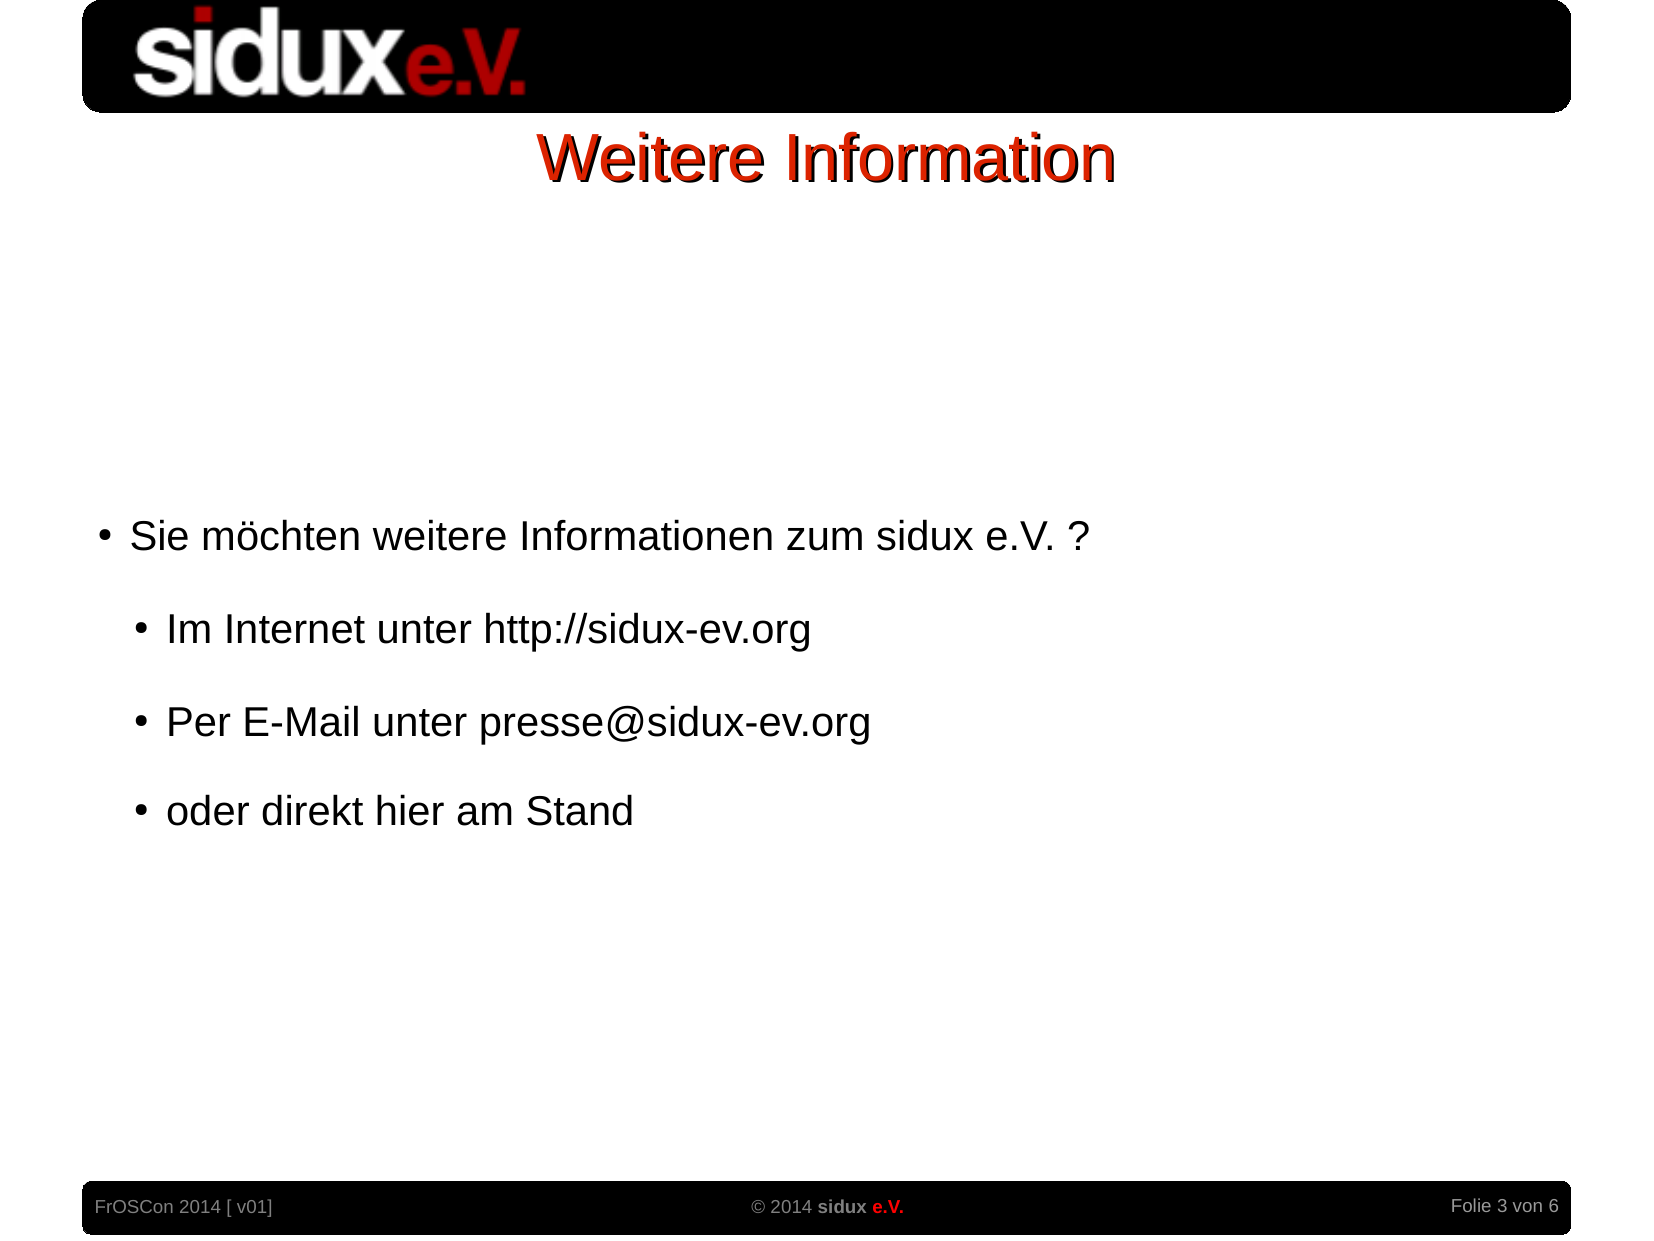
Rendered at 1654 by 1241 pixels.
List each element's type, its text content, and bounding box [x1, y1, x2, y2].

text_box Weitere Information [82, 112, 1571, 213]
picture [113, 0, 532, 110]
text_box Sie möchten weitere Informationen zum sidux e.V. ? Im Internet unter http://sidux-ev.org Per E-Mail unter presse@sidux-ev.org oder direkt hier am Stand [82, 224, 1571, 1170]
